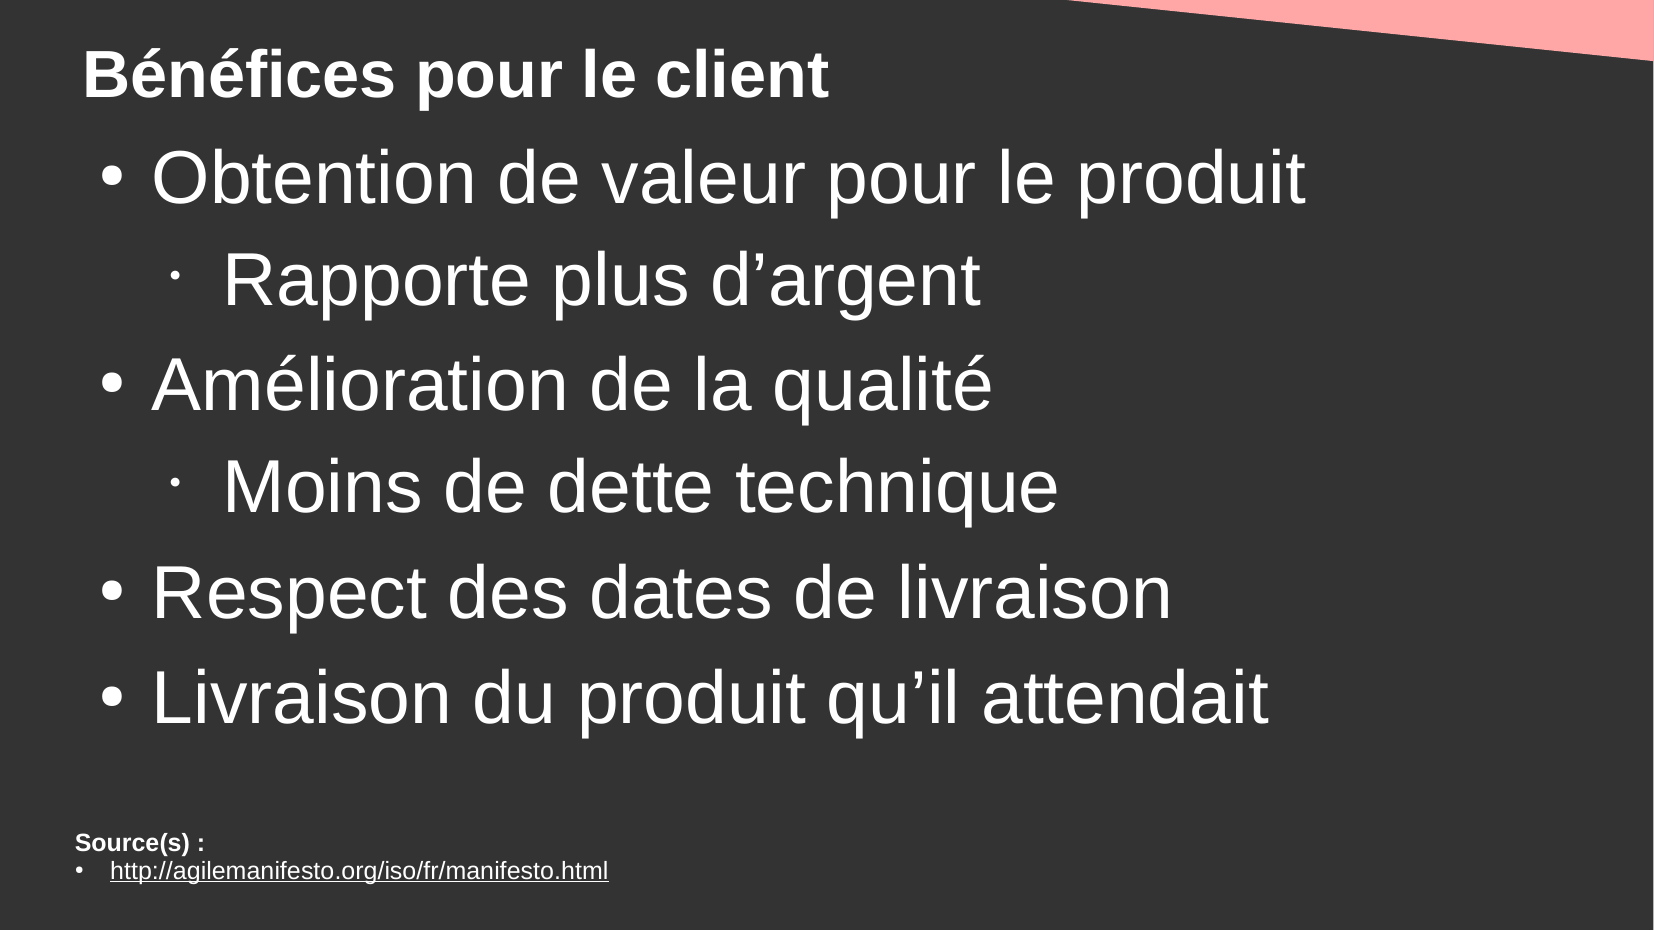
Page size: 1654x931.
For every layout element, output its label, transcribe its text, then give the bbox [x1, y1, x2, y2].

list Obtention de valeur pour le produit Rapporte plus d’argent Amélioration de la qualité Moins de dette technique Respect des dates de livraison Livraison du produit qu’il attendait [80, 135, 1620, 777]
text_box [1066, 0, 1654, 62]
title Bénéfices pour le client [82, 37, 1571, 122]
text_box Source(s) : http://agilemanifesto.org/iso/fr/manifesto.html [60, 821, 1546, 921]
